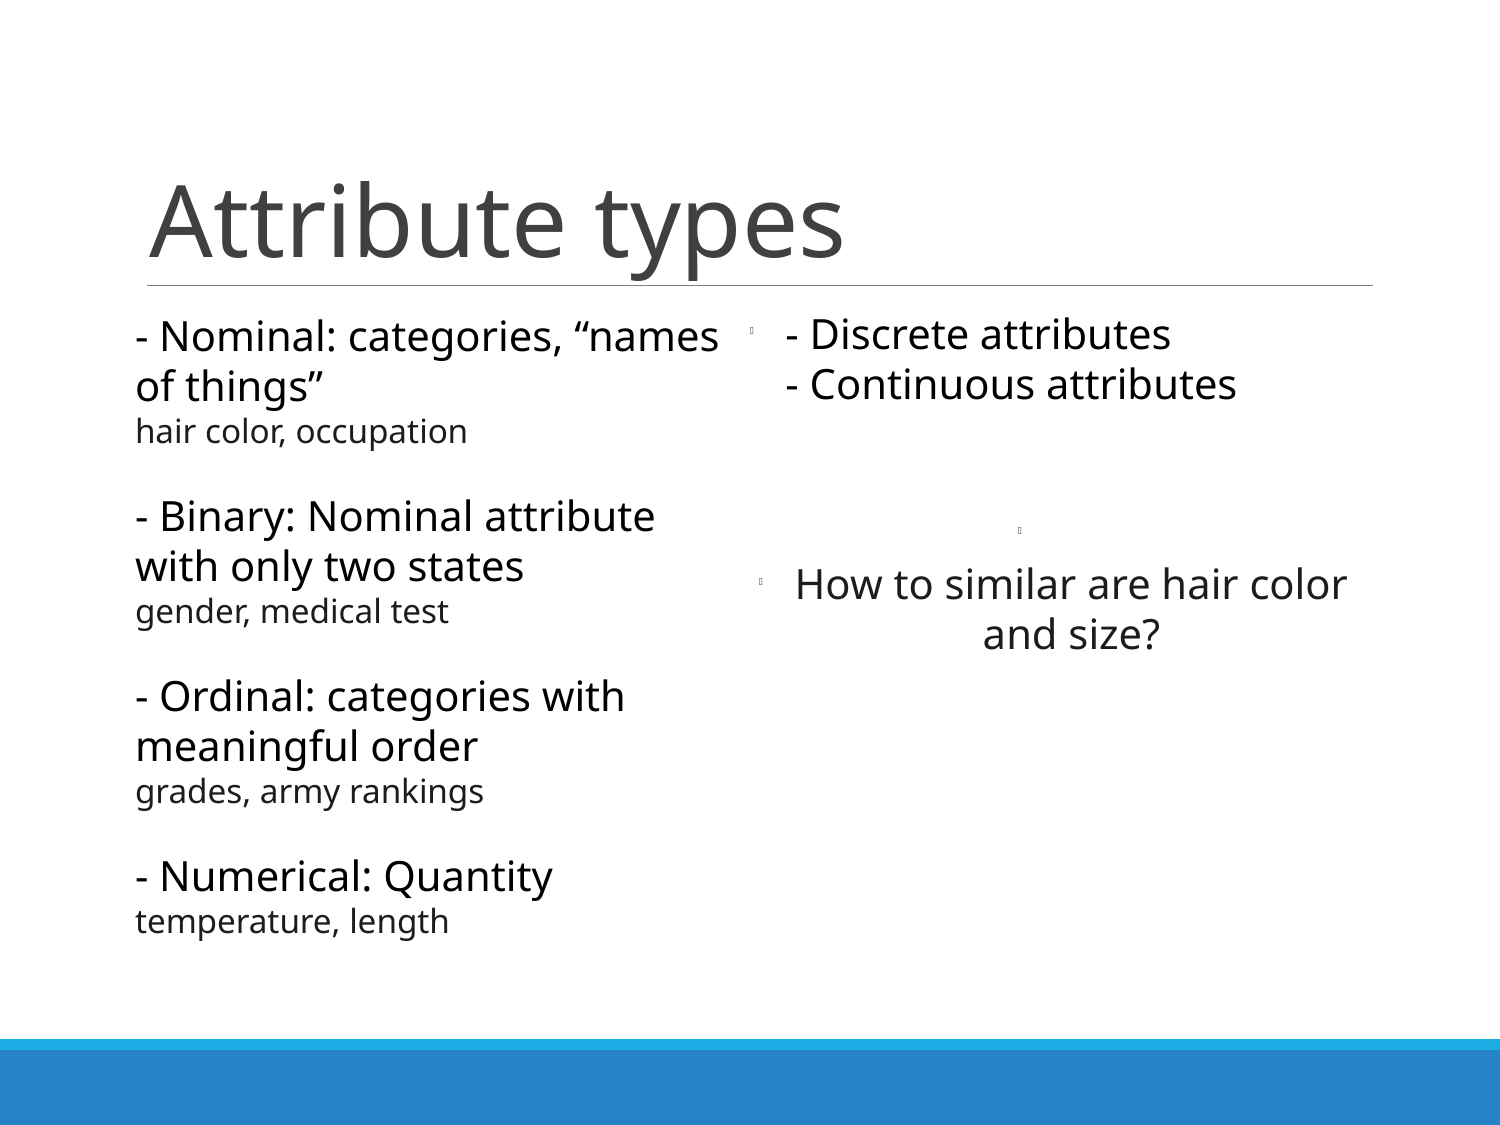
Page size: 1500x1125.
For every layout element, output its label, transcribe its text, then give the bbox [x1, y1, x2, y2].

text_box - Discrete attributes - Continuous attributes How to similar are hair color and size? [749, 299, 1358, 960]
text_box - Nominal: categories, “names of things” hair color, occupation - Binary: Nominal attribute with only two states gender, medical test - Ordinal: categories with meaningful order grades, army rankings - Numerical: Quantity temperature, length [134, 302, 743, 963]
text_box Attribute types [134, 47, 1373, 285]
